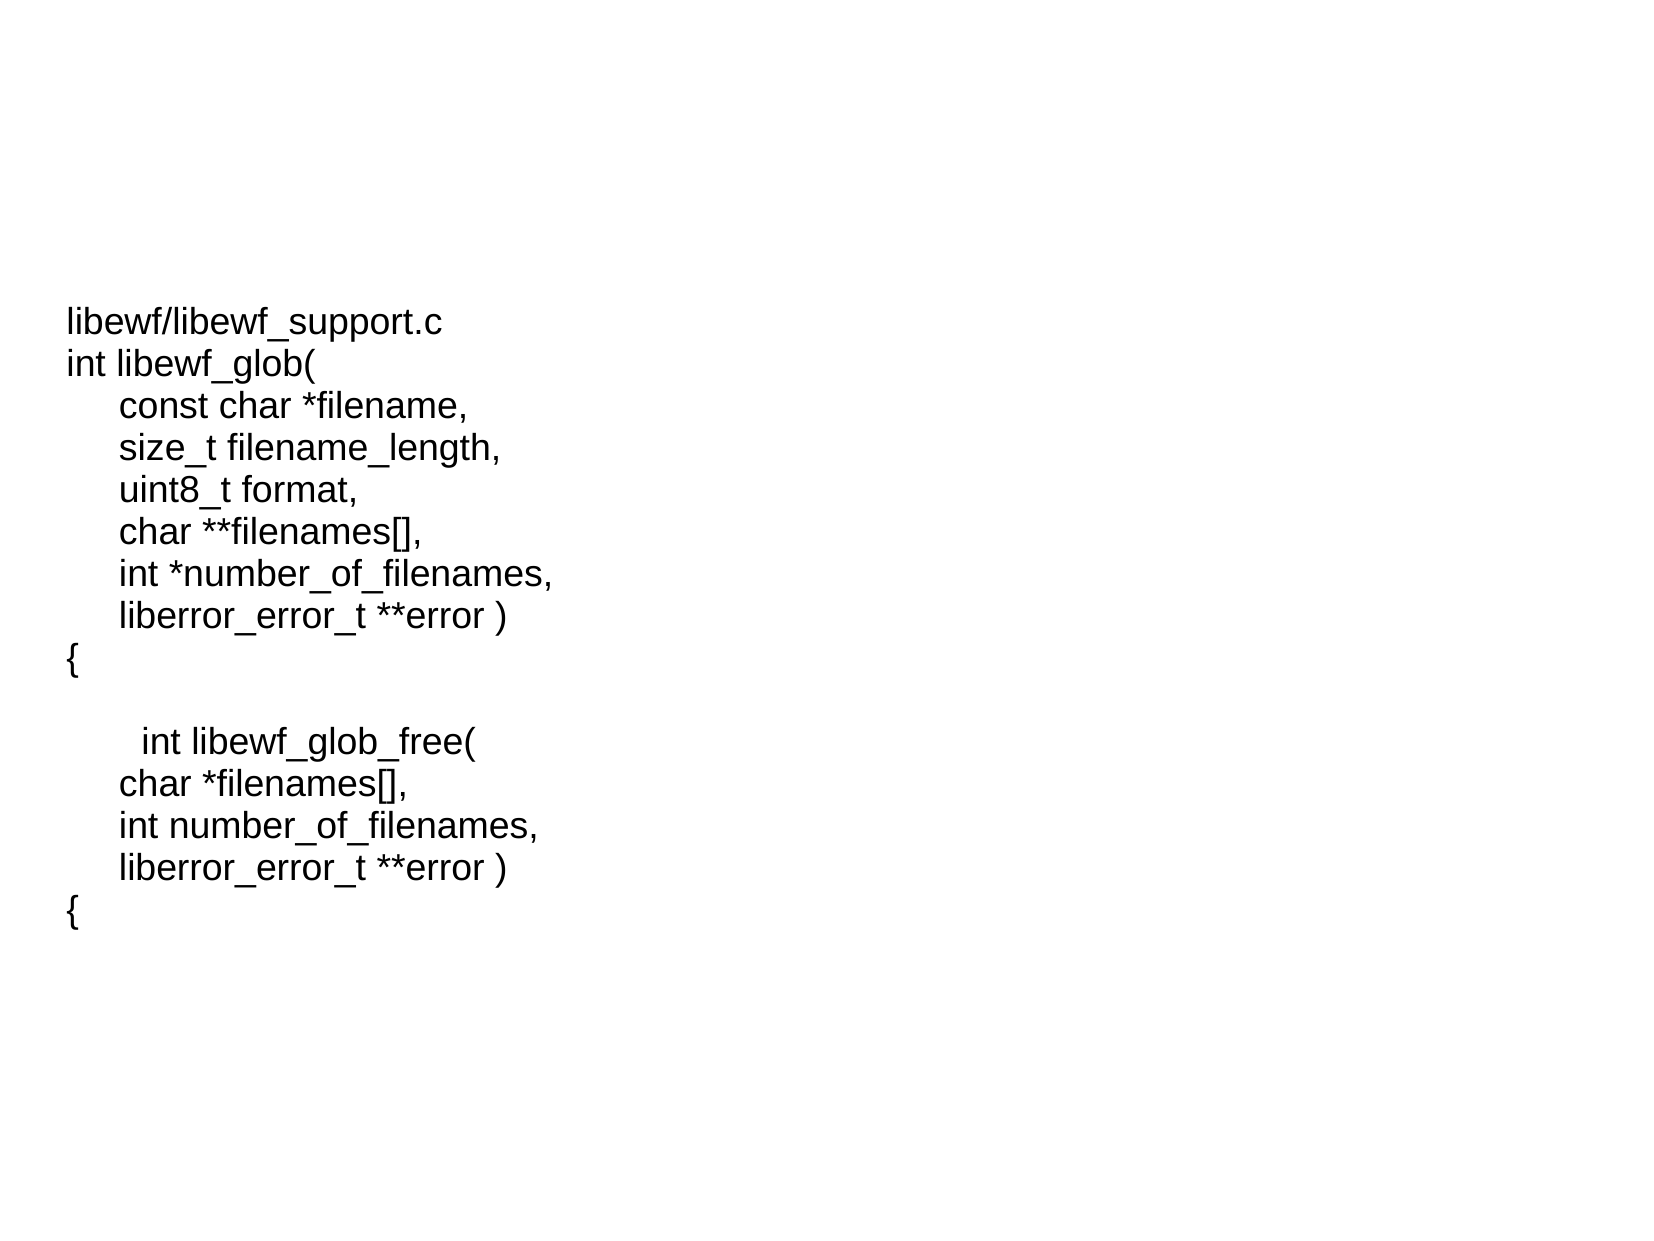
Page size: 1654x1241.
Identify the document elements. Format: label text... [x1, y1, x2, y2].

text_box libewf/libewf_support.c int libewf_glob( const char *filename, size_t filename_length, uint8_t format, char **filenames[], int *number_of_filenames, liberror_error_t **error ) { int libewf_glob_free( char *filenames[], int number_of_filenames, liberror_error_t **error ) { [51, 293, 569, 1057]
